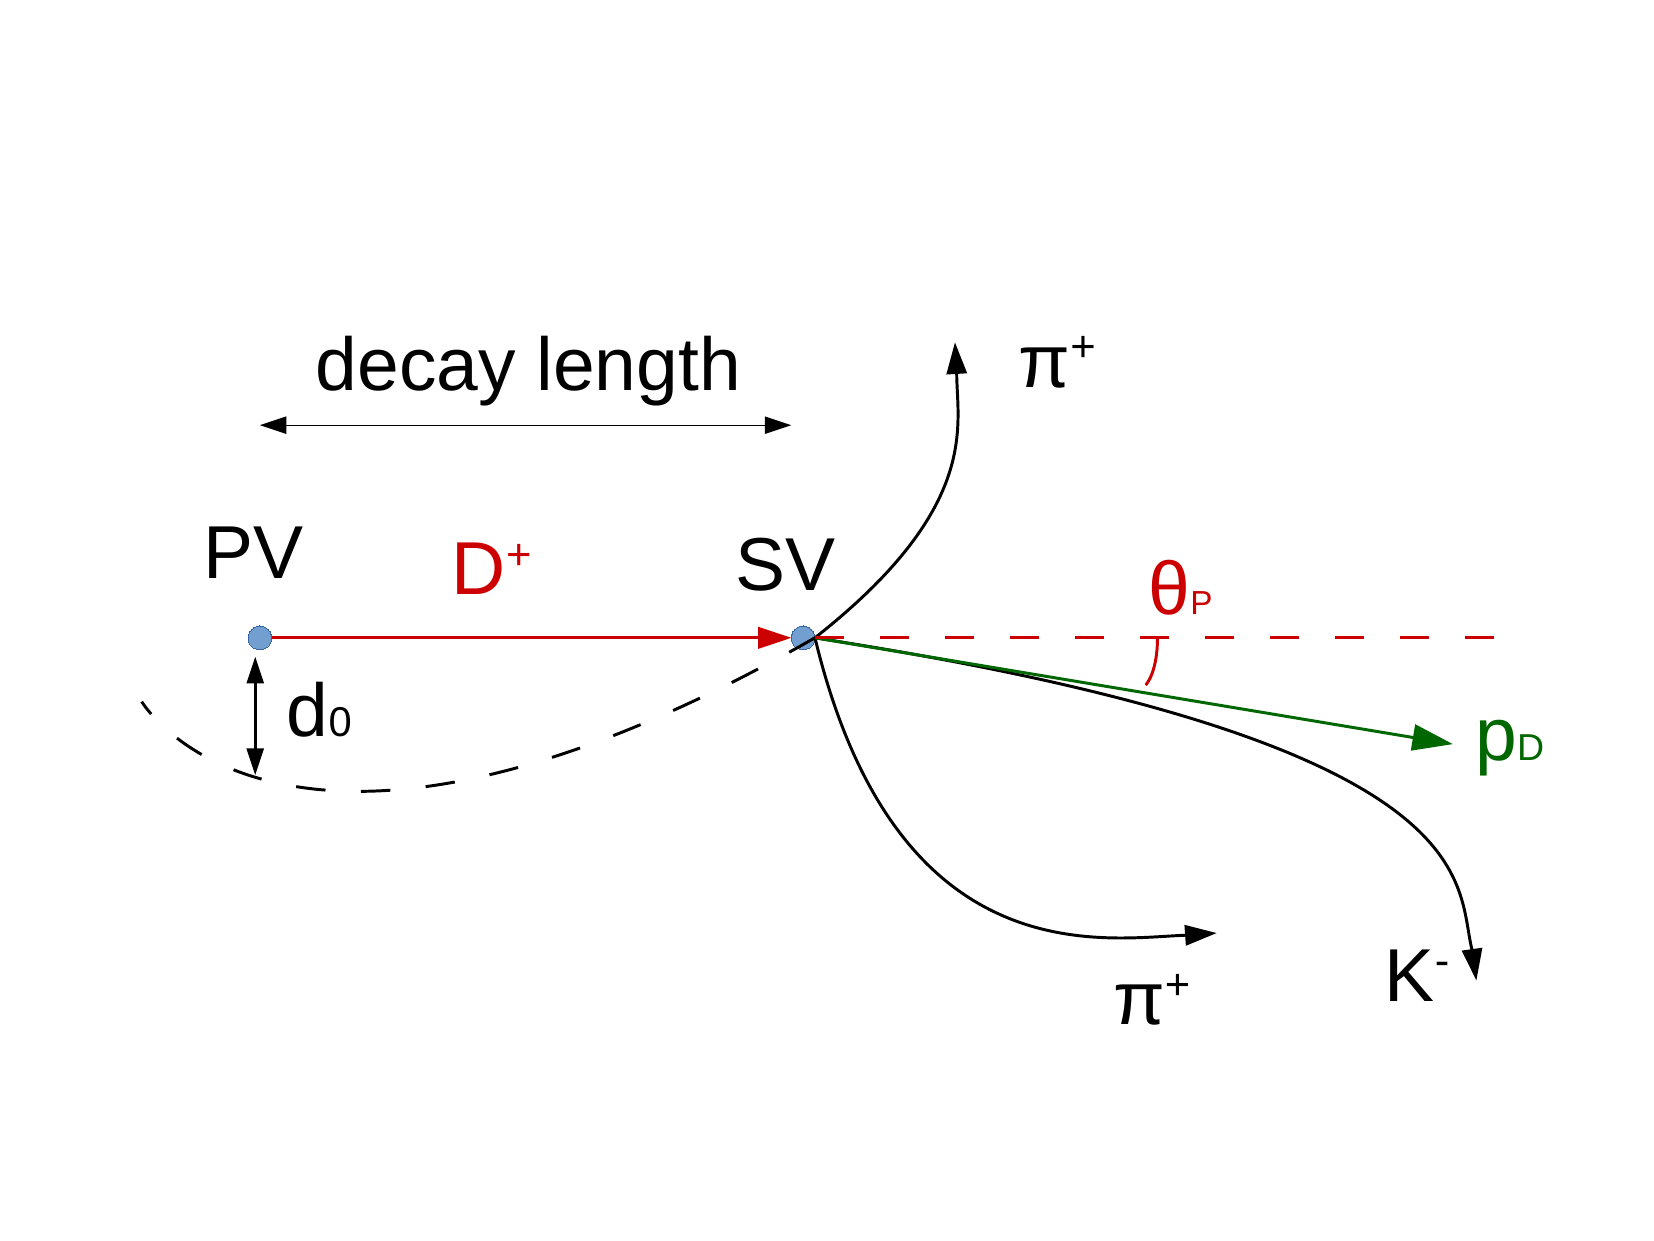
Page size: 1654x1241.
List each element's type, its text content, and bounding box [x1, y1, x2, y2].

text_box pD [1460, 685, 1560, 784]
text_box π+ [1098, 949, 1229, 1052]
text_box [791, 625, 815, 647]
text_box π+ [1003, 311, 1134, 414]
text_box SV [720, 515, 851, 615]
text_box PV [189, 503, 319, 603]
text_box K- [1370, 925, 1501, 1028]
text_box θP [1133, 538, 1250, 638]
text_box D+ [437, 519, 567, 622]
text_box decay length [300, 314, 756, 414]
text_box [799, 641, 814, 650]
text_box d0 [271, 661, 402, 761]
text_box [248, 625, 272, 650]
